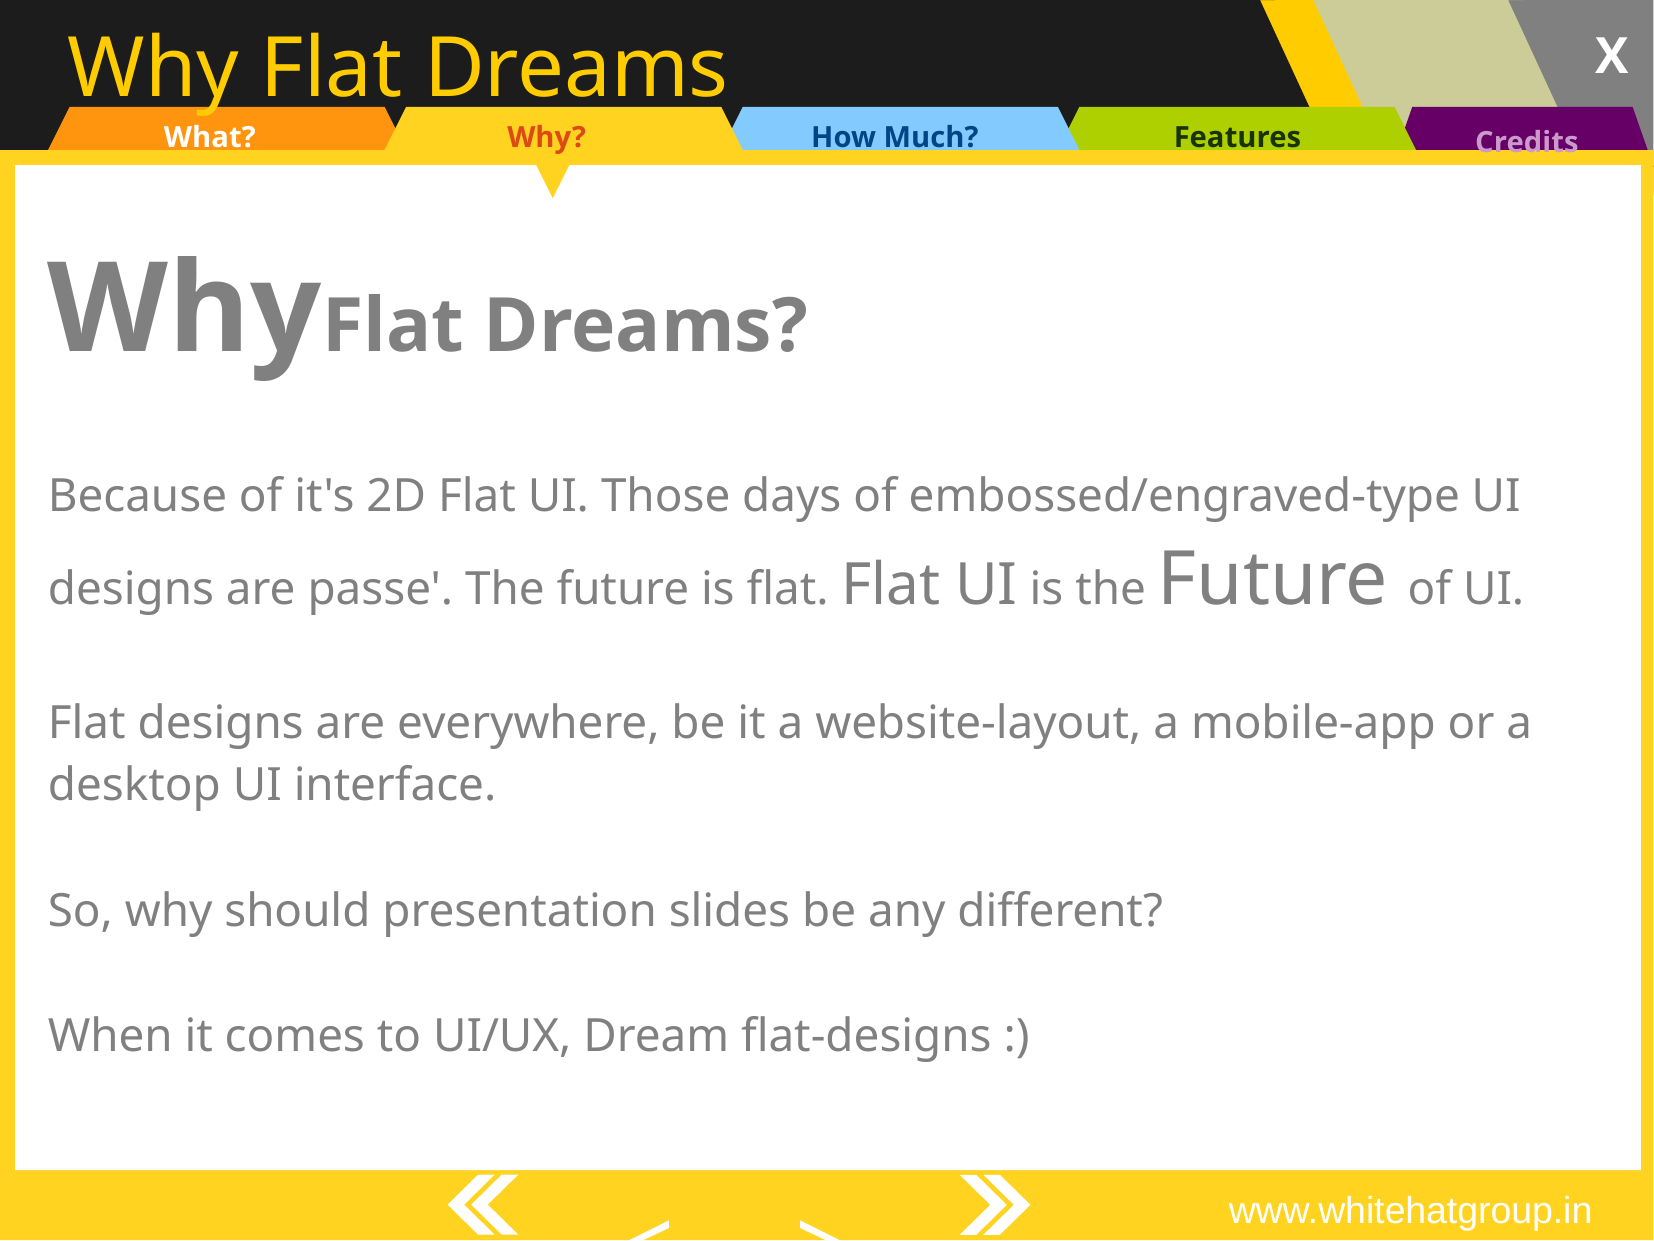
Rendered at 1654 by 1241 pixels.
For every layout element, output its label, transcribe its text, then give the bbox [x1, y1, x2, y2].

text_box Why Flat Dreams [53, 0, 1021, 109]
text_box www.whitehatgroup.in [1193, 1181, 1629, 1239]
text_box WhyFlat Dreams? Because of it's 2D Flat UI. Those days of embossed/engraved-type UI designs are passe'. The future is flat. Flat UI is the Future of UI. Flat designs are everywhere, be it a website-layout, a mobile-app or a desktop UI interface. So, why should presentation slides be any different? When it comes to UI/UX, Dream flat-designs :) [33, 210, 1641, 984]
text_box How Much? [775, 108, 1016, 157]
text_box [0, 0, 1654, 1241]
text_box Why? [426, 108, 667, 157]
text_box < [578, 1167, 714, 1241]
text_box > [756, 1167, 892, 1241]
text_box Features [1117, 108, 1358, 157]
text_box X [1580, 12, 1654, 150]
text_box Credits [1406, 114, 1647, 163]
text_box What? [90, 108, 331, 157]
